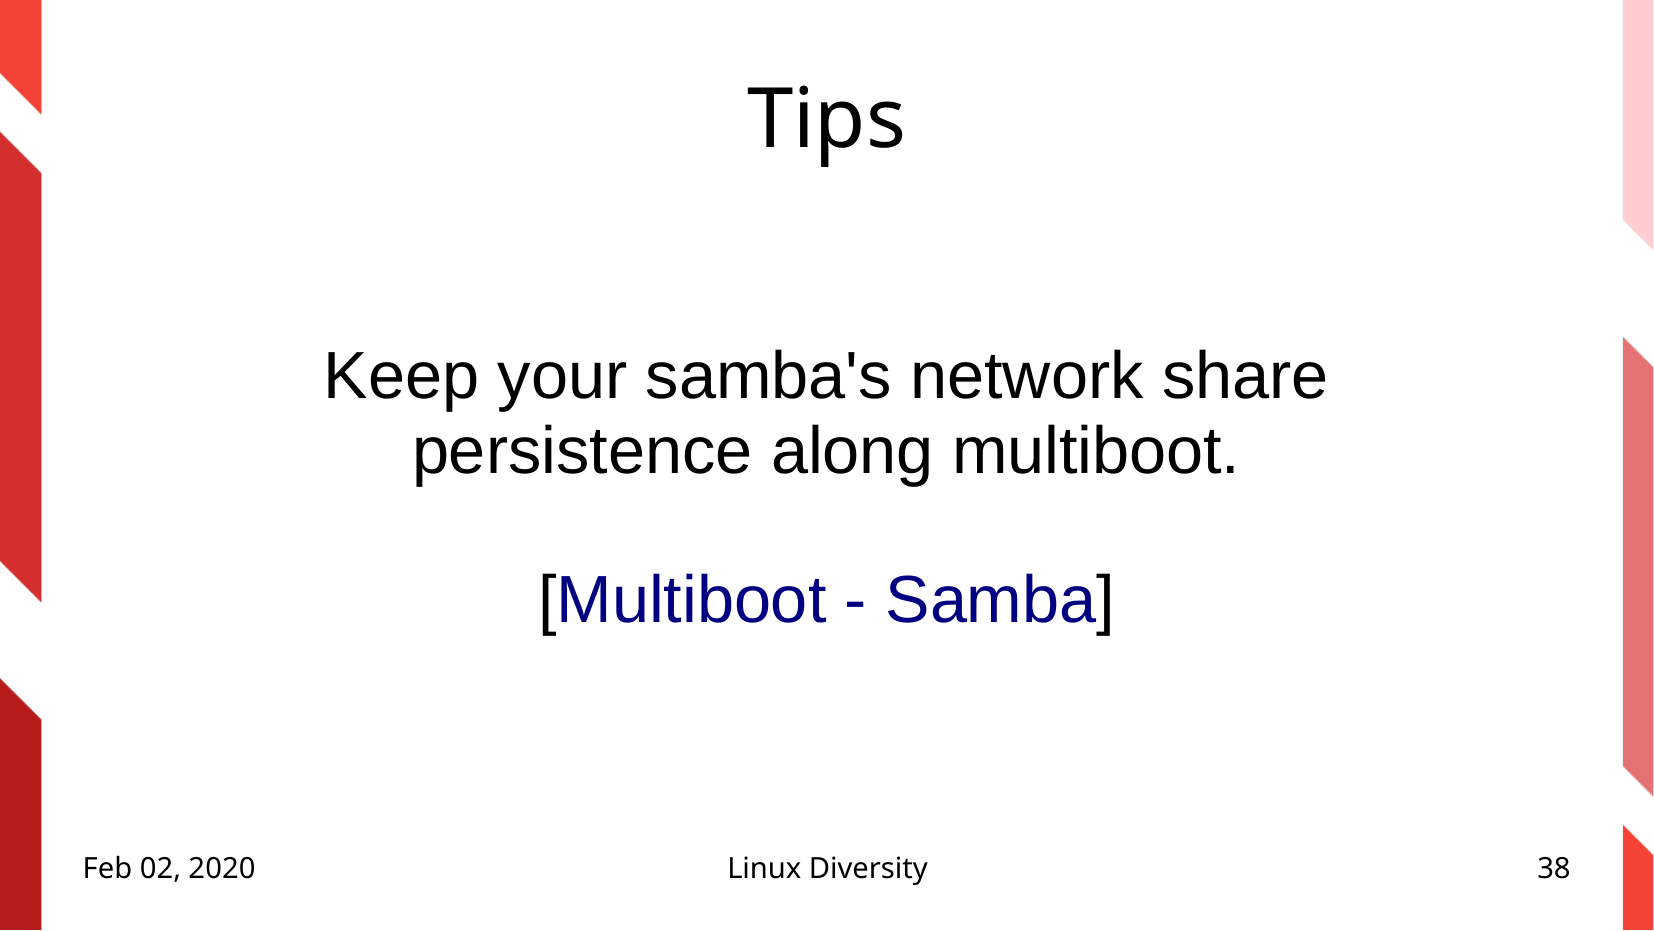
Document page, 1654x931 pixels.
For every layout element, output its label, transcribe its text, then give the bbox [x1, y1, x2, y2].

title Tips [82, 37, 1571, 193]
picture [0, 0, 1654, 930]
subtitle Keep your samba's network share persistence along multiboot. [Multiboot - Samba] [82, 217, 1571, 758]
